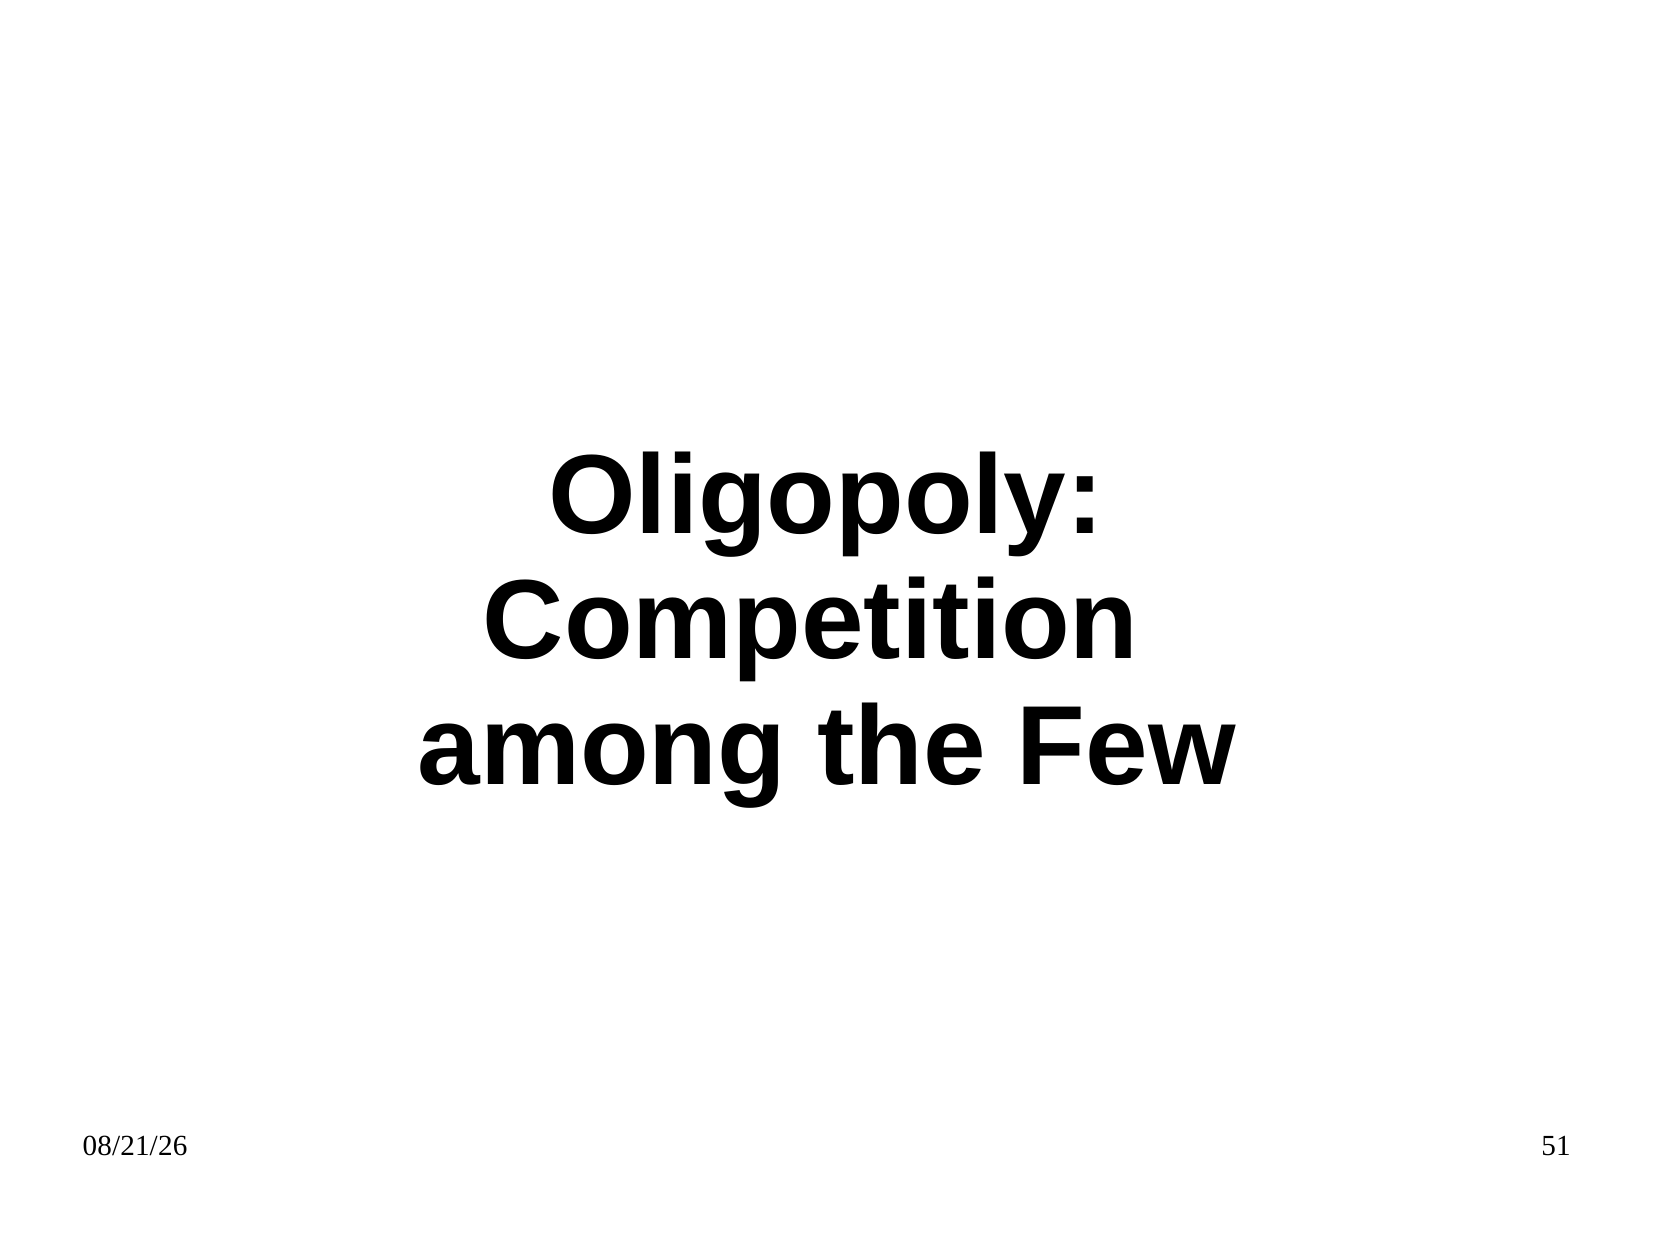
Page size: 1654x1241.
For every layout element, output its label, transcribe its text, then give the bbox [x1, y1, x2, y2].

title Oligopoly: Competition among the Few [82, 431, 1571, 808]
